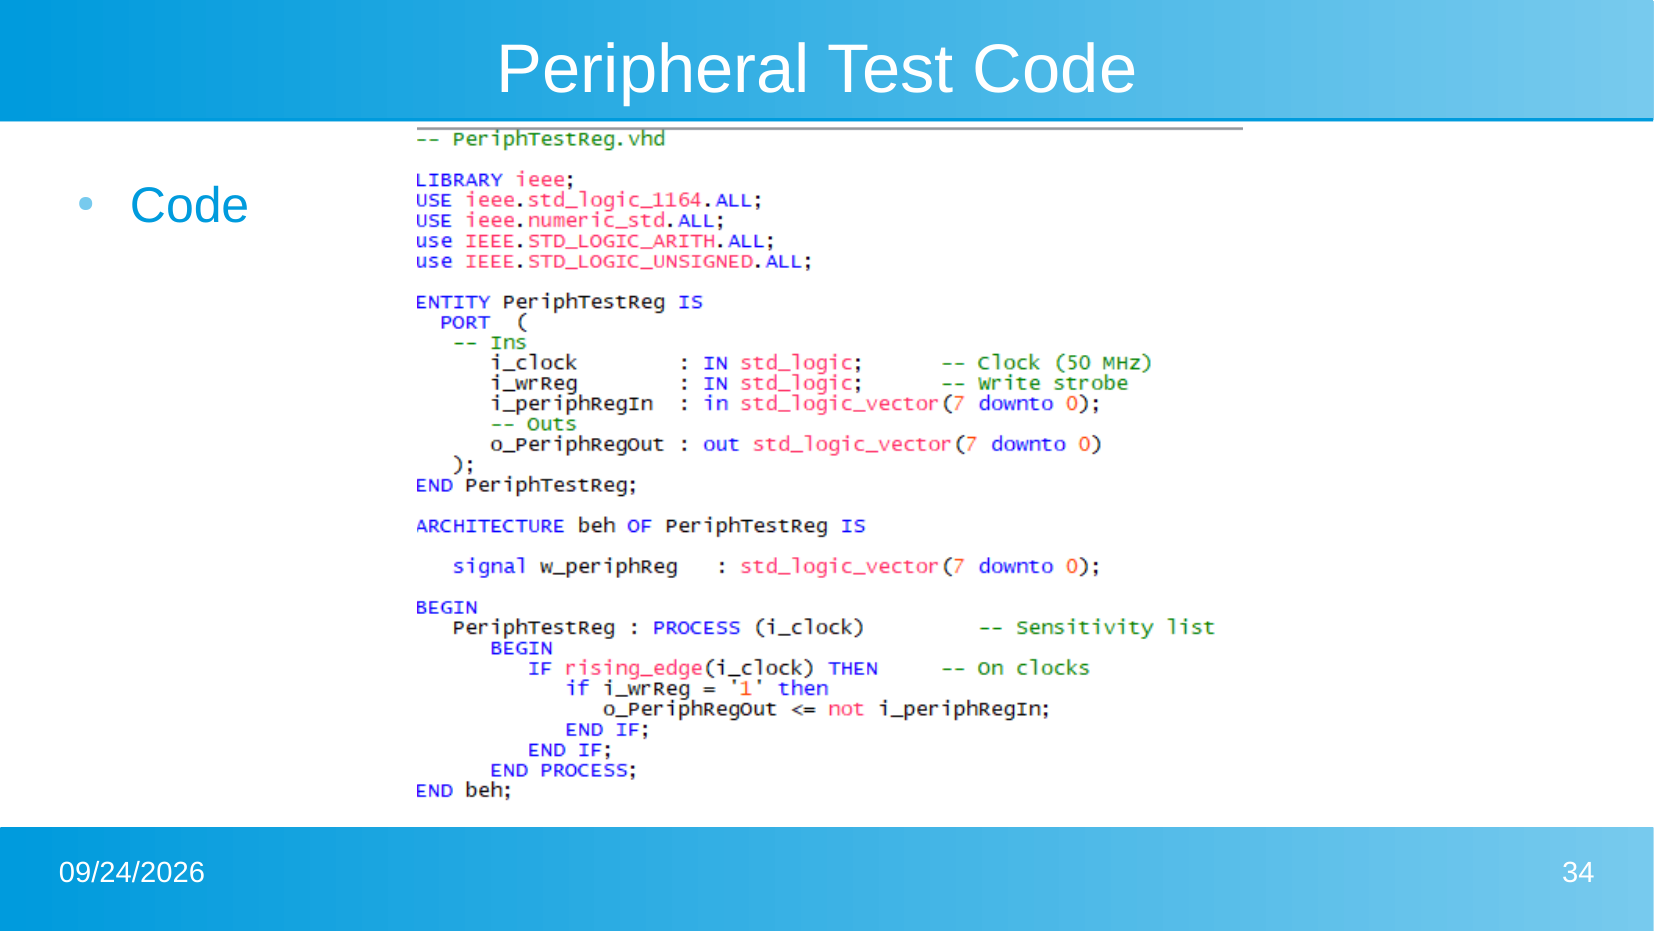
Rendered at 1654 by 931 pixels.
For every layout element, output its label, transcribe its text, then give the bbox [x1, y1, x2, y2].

title Peripheral Test Code [59, 29, 1595, 108]
list Code [59, 177, 338, 768]
picture [417, 127, 1243, 805]
